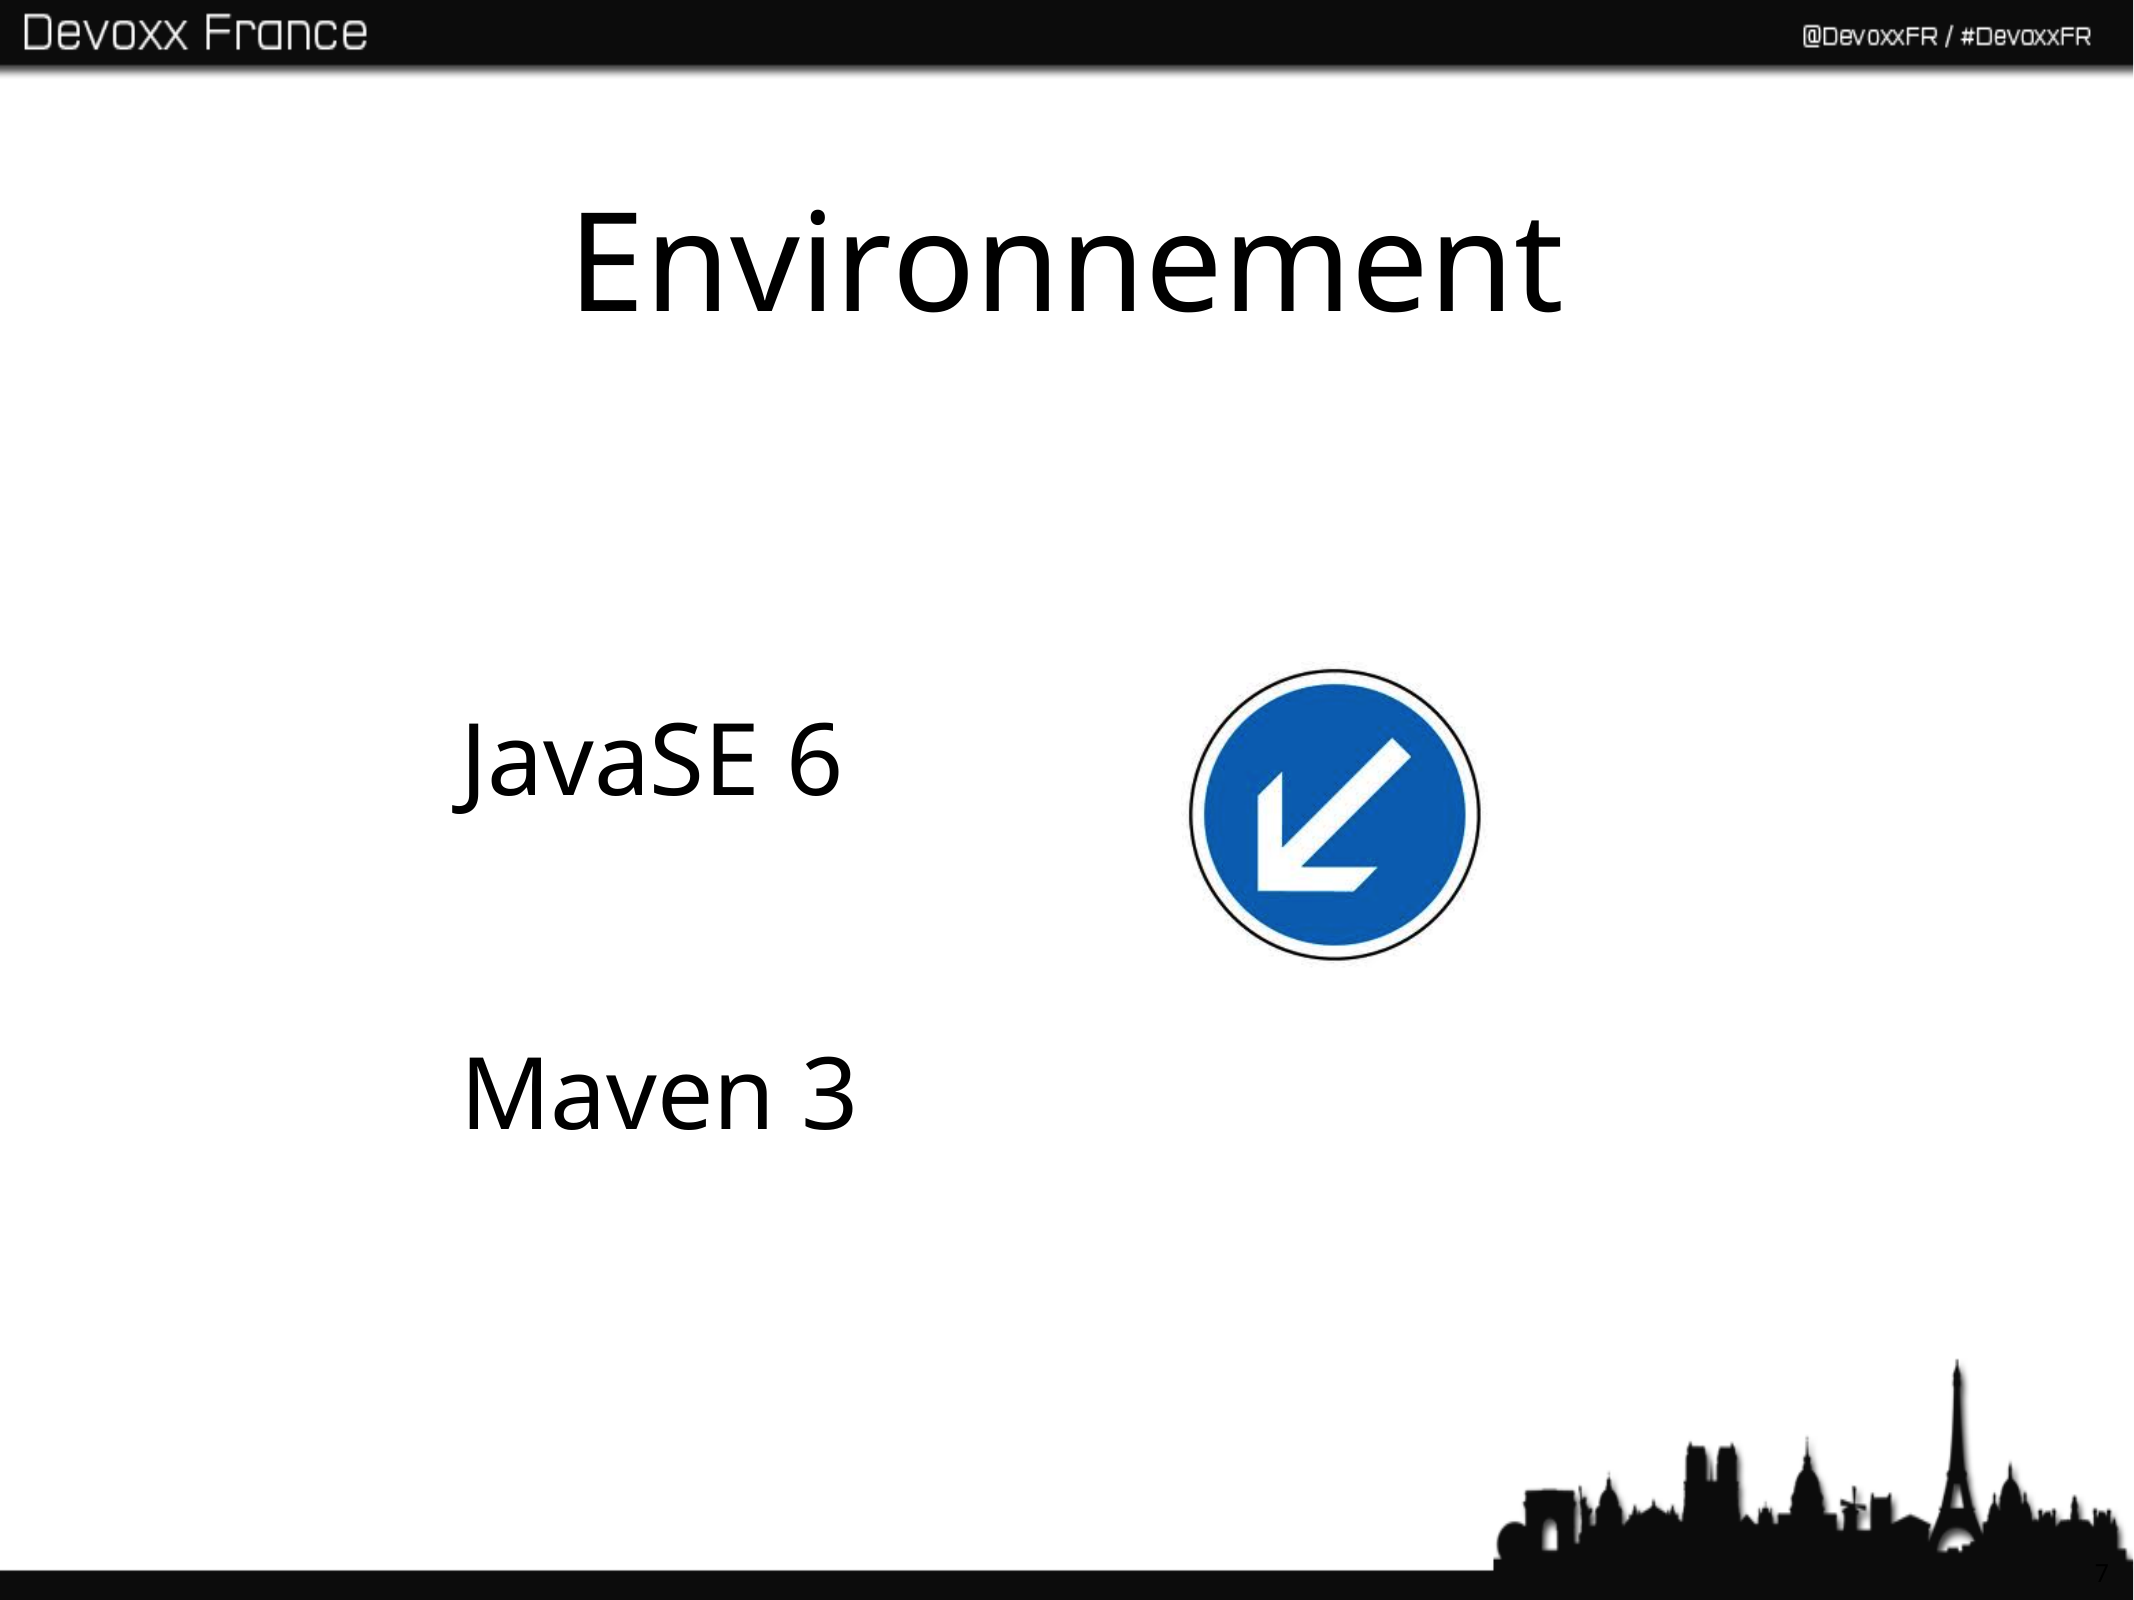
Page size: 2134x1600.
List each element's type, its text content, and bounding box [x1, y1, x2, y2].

list JavaSE 6 Maven 3 [151, 519, 1982, 1448]
picture [0, 0, 2134, 1600]
title Environnement [151, 165, 1982, 438]
